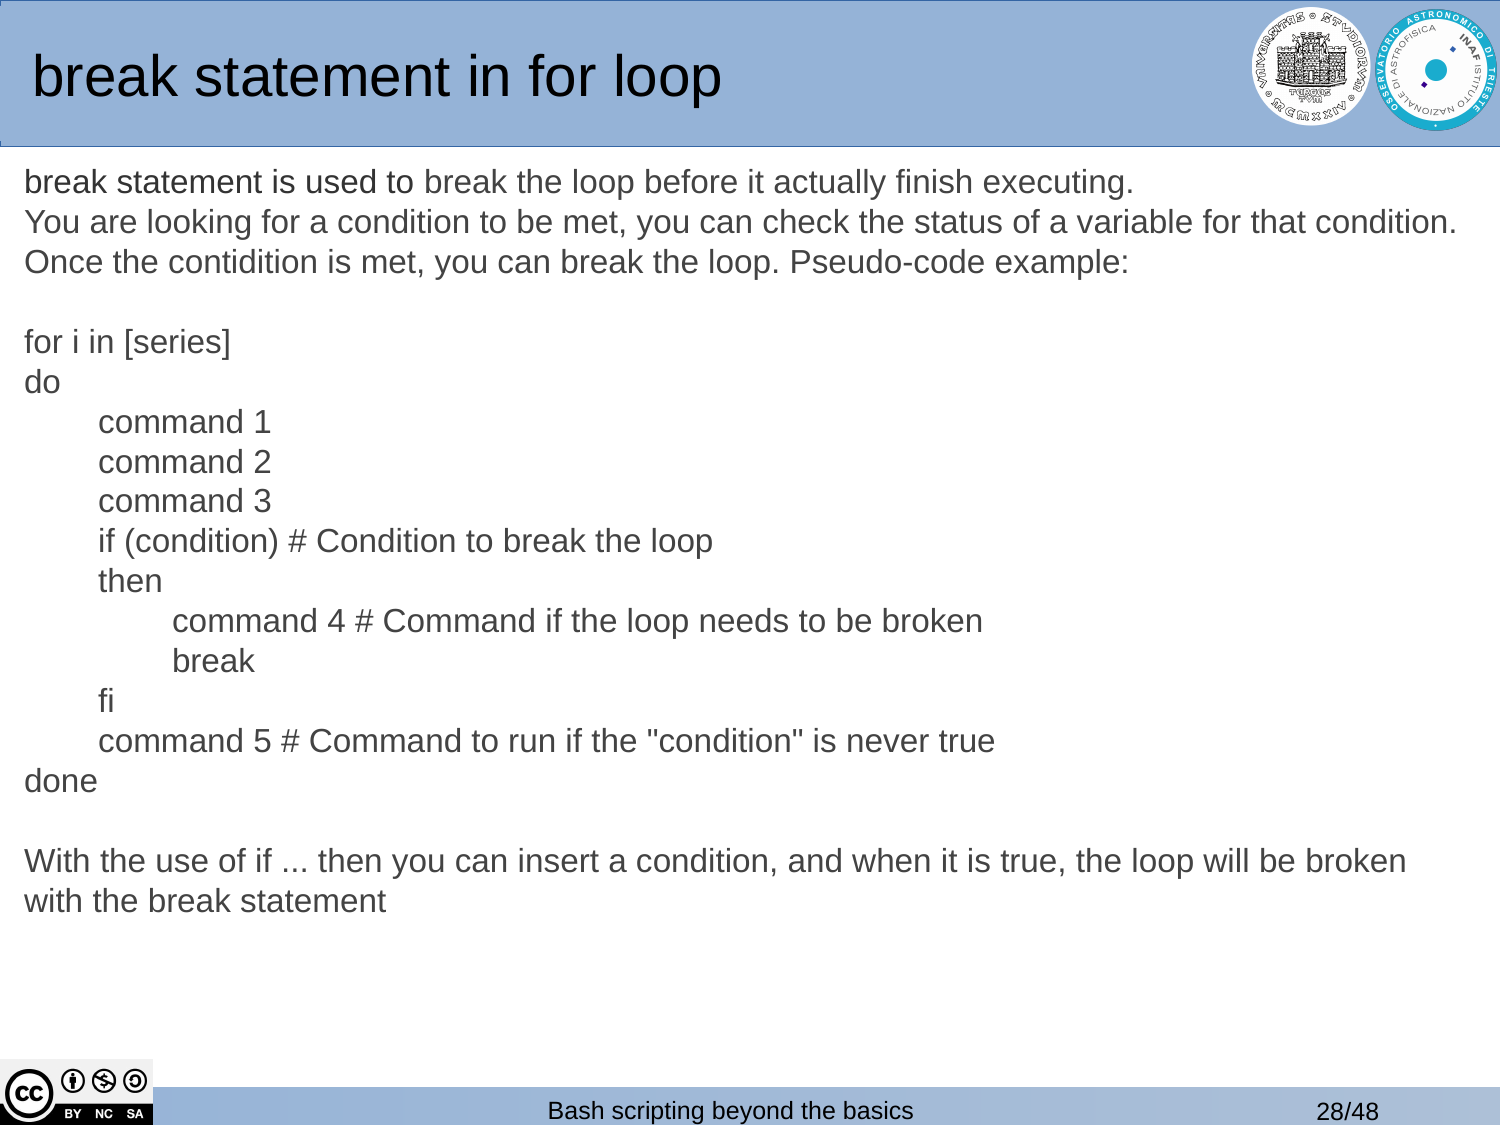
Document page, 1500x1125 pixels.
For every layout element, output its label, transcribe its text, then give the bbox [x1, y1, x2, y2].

picture [1252, 0, 1500, 156]
picture [0, 1059, 153, 1125]
text_box break statement in for loop [0, 5, 1232, 141]
list break statement is used to break the loop before it actually finish executing. You are looking for a condition to be met, you can check the status of a variable for that condition. Once the contidition is met, you can break the loop. Pseudo-code example: for i in [series] do command 1 command 2 command 3 if (condition) # Condition to break the loop then command 4 # Command if the loop needs to be broken break fi command 5 # Command to run if the "condition" is never true done With the use of if ... then you can insert a condition, and when it is true, the loop will be broken with the break statement [9, 152, 1482, 1069]
